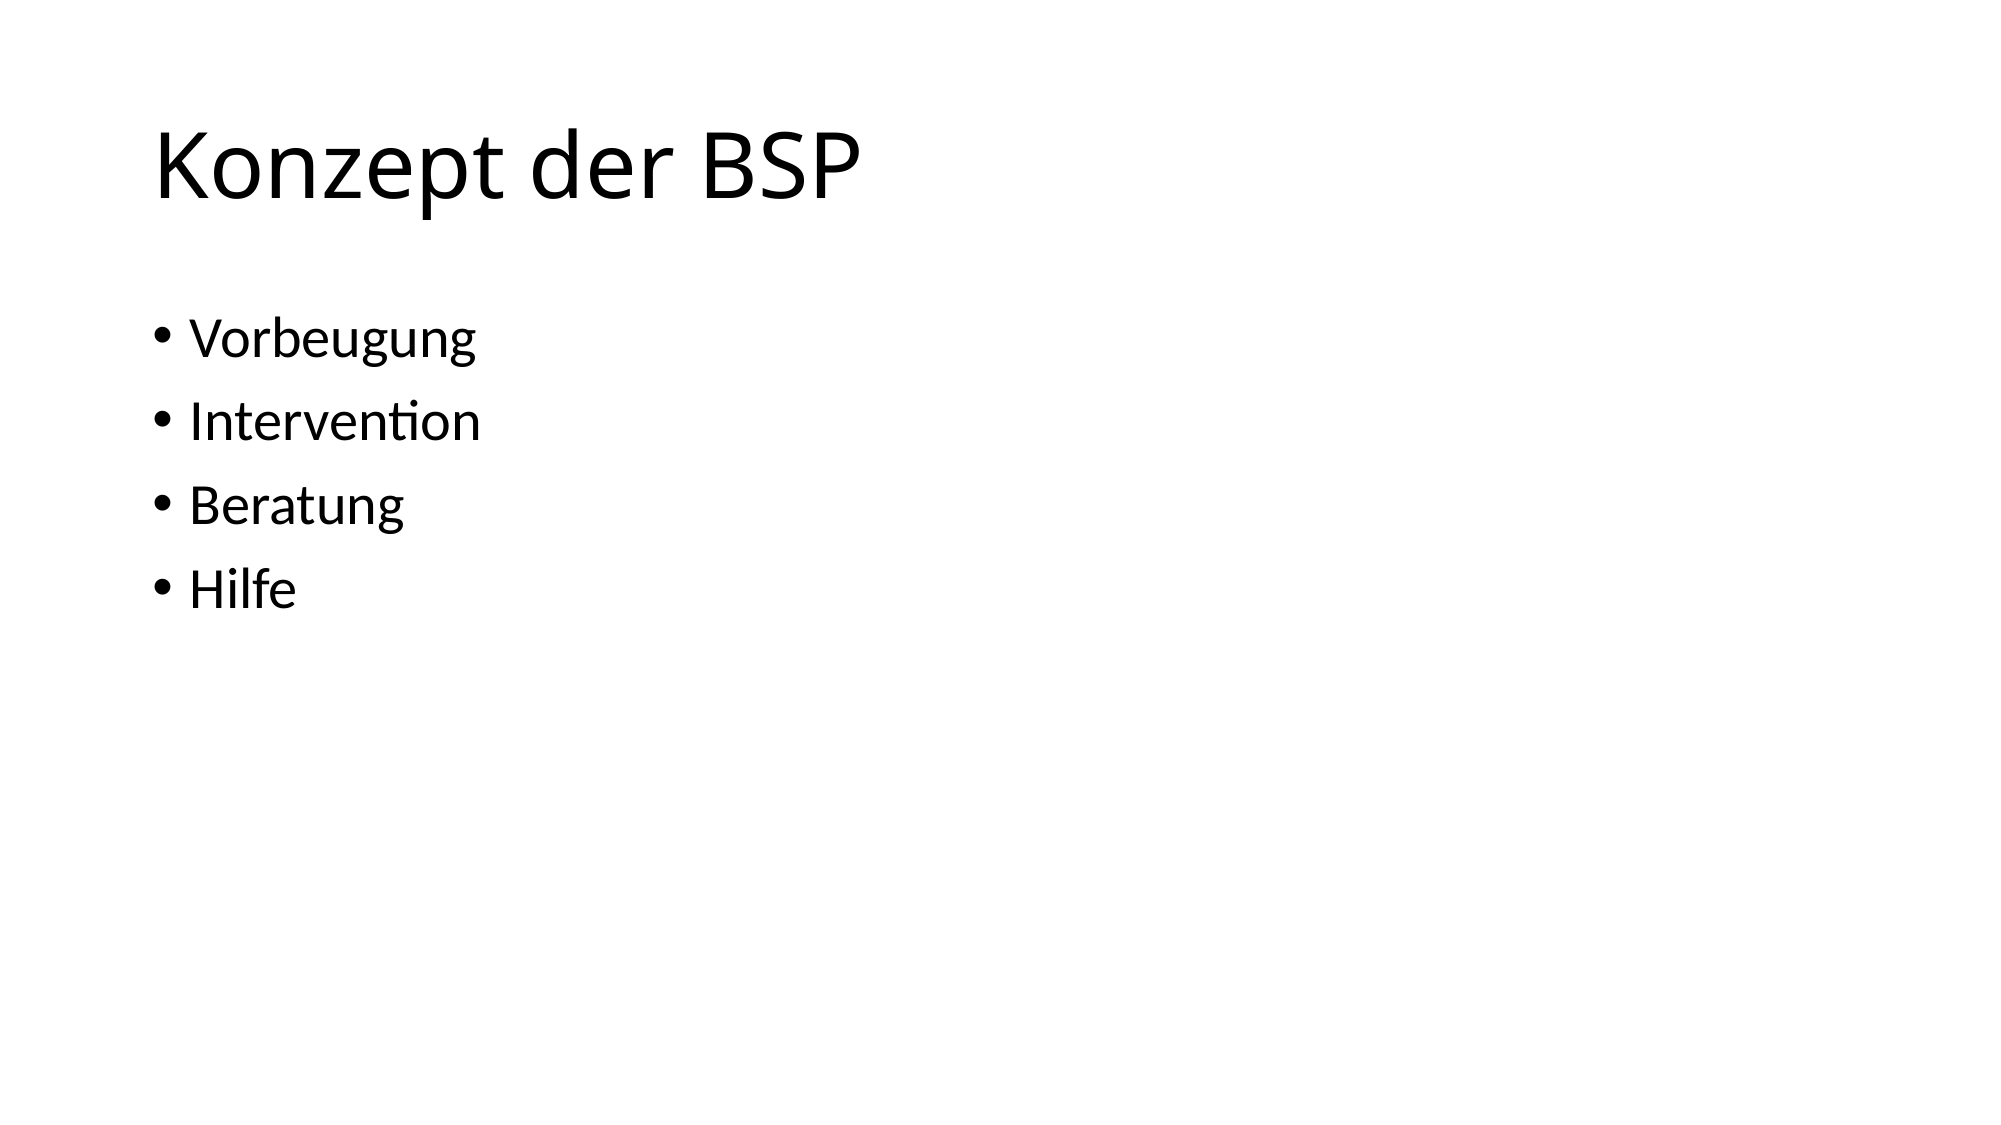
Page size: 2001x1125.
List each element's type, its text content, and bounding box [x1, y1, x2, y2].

title Konzept der BSP [137, 59, 1863, 278]
list Vorbeugung Intervention Beratung Hilfe [137, 299, 1863, 1014]
